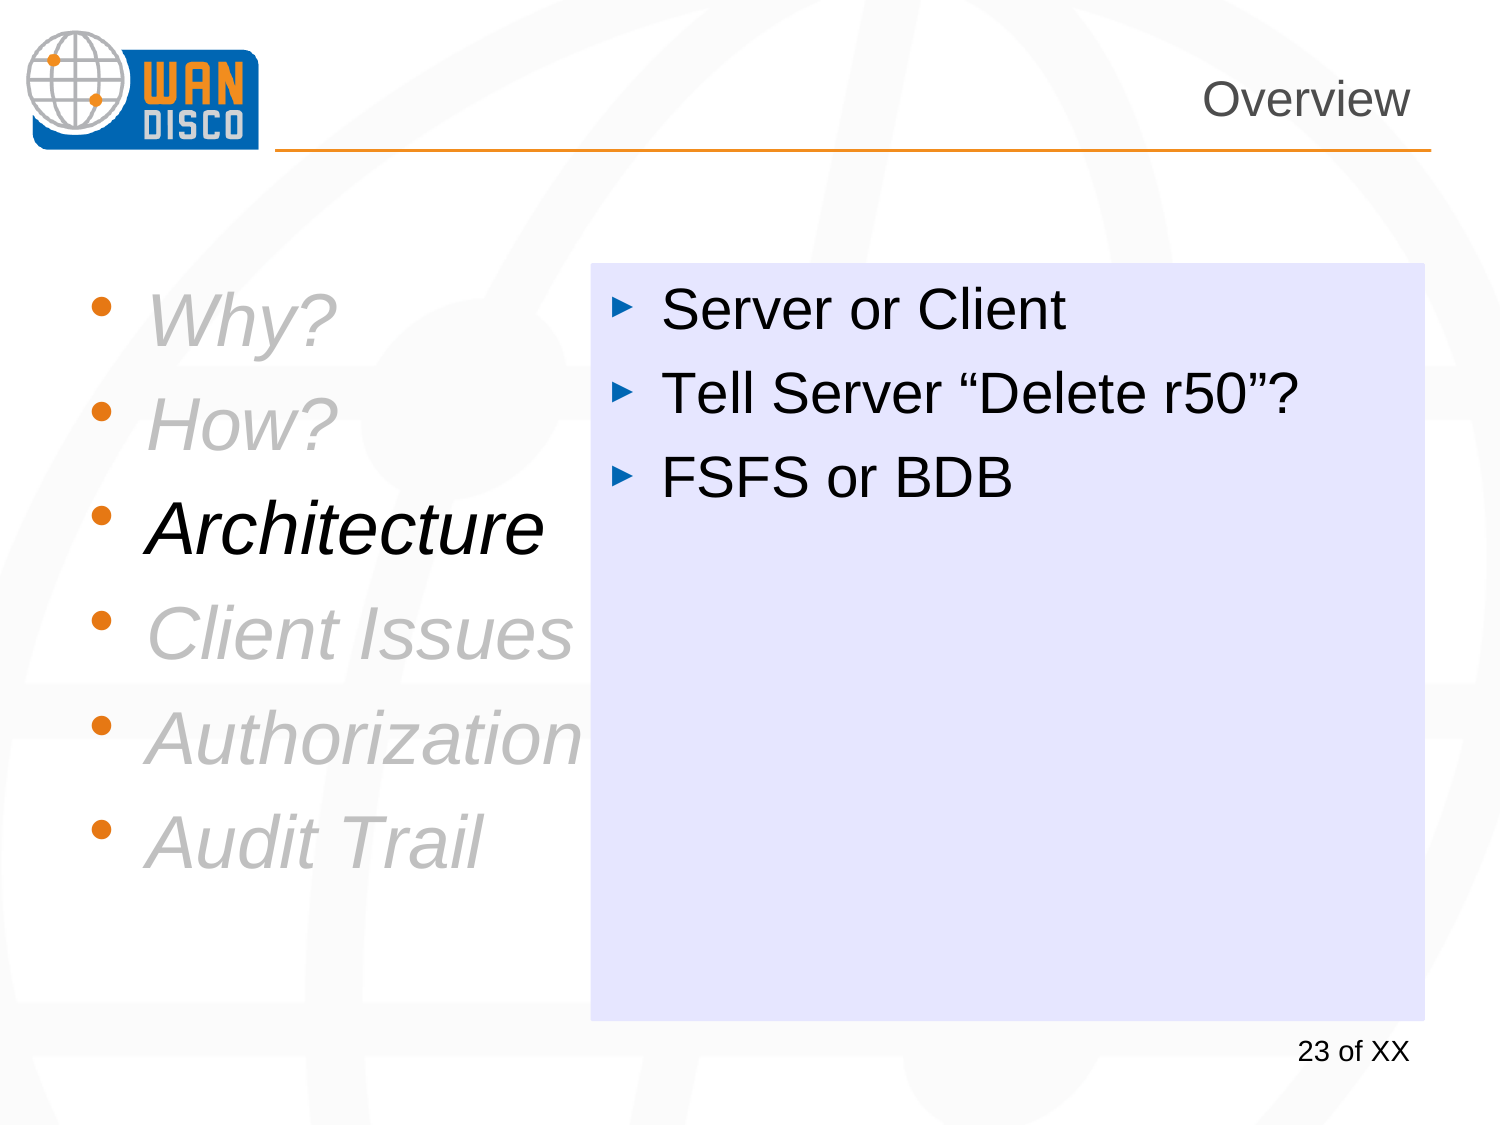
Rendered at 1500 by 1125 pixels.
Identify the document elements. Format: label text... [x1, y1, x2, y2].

picture [0, 0, 1500, 1125]
list Why? How? Architecture Client Issues Authorization Audit Trail [75, 263, 768, 1022]
list Server or Client Tell Server “Delete r50”? FSFS or BDB [768, 263, 1425, 1022]
title Overview [265, 37, 1425, 156]
